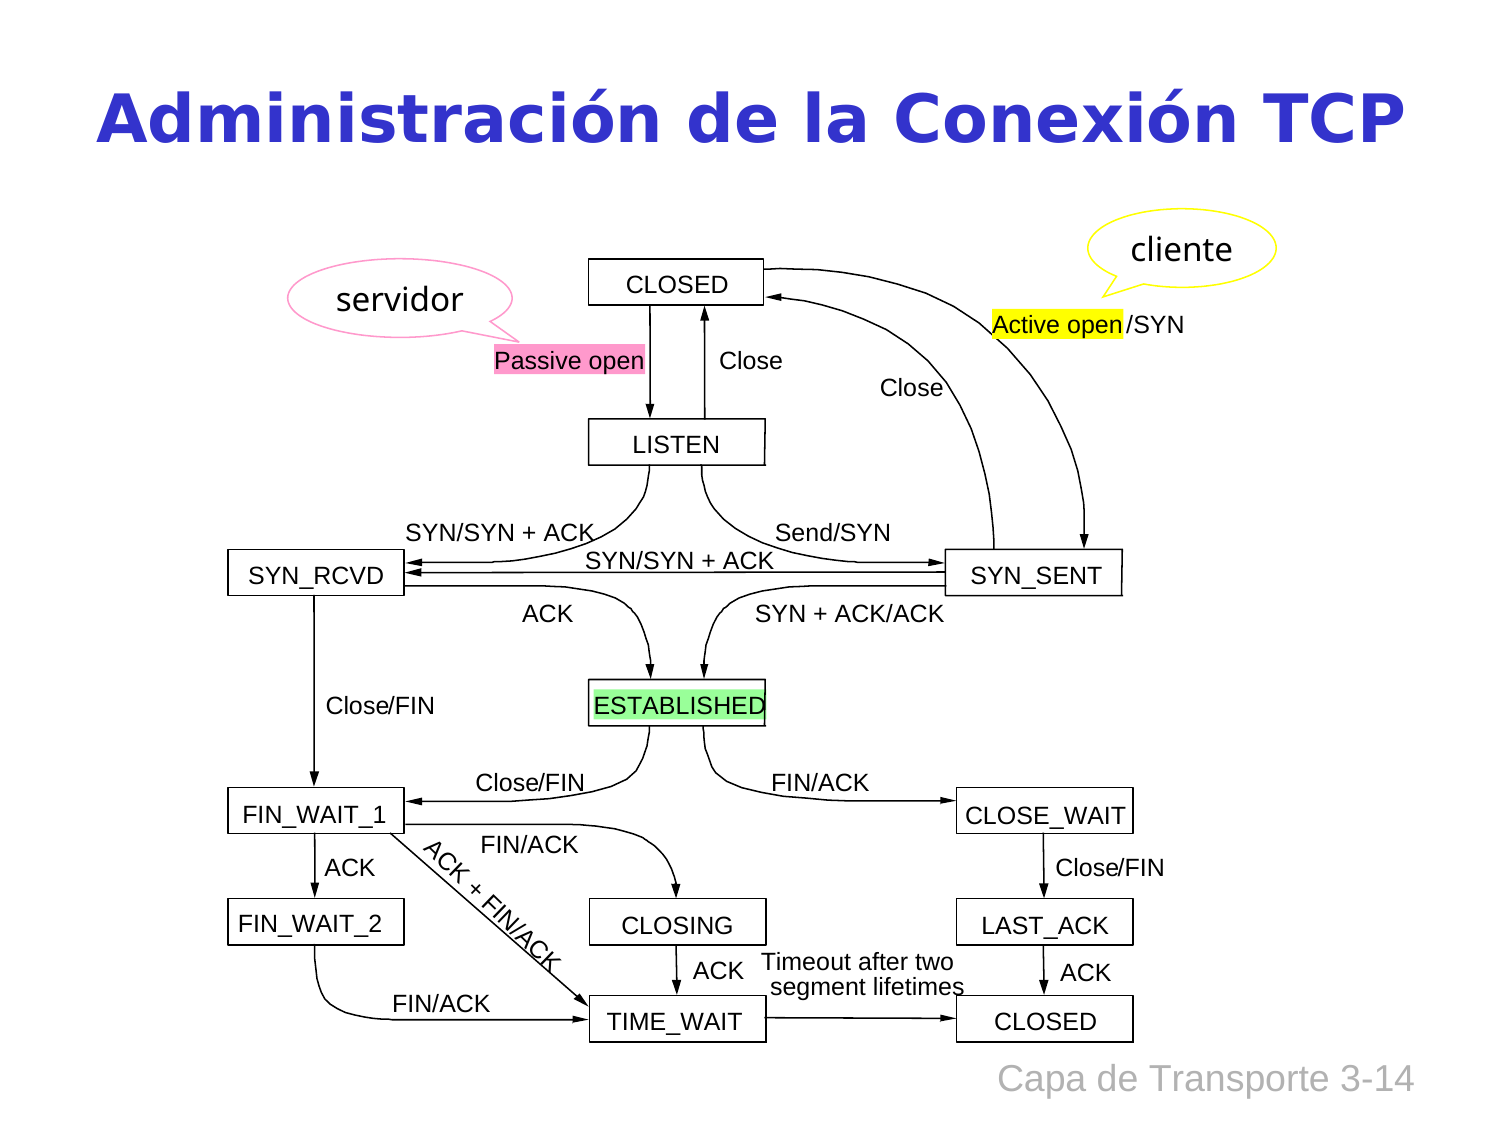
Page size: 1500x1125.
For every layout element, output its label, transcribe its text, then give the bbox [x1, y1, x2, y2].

text_box SYN/SYN + ACK [405, 516, 596, 547]
text_box [309, 771, 320, 787]
text_box [700, 305, 710, 321]
text_box [645, 664, 655, 679]
text_box [1039, 883, 1049, 899]
text_box Close [475, 766, 538, 797]
text_box [405, 568, 422, 577]
text_box TIME_WAIT [606, 1005, 744, 1036]
text_box CLOSING [621, 909, 735, 940]
text_box [1079, 534, 1089, 549]
text_box [765, 293, 782, 302]
text_box LISTEN [632, 428, 721, 459]
text_box CLOSED [994, 1005, 1098, 1036]
text_box CLOSED [625, 268, 729, 299]
text_box Close [1055, 851, 1117, 882]
text_box ACK [324, 851, 377, 882]
text_box FIN/ACK [392, 987, 492, 1018]
text_box ACK [692, 954, 745, 985]
text_box /FIN [387, 689, 436, 720]
text_box ACK [1060, 956, 1112, 987]
text_box cliente [1087, 208, 1277, 297]
text_box ESTABLISHED [593, 689, 764, 720]
text_box [939, 796, 956, 805]
text_box [405, 797, 423, 806]
text_box [645, 403, 655, 419]
text_box FIN/ACK [771, 766, 871, 797]
text_box FIN_WAIT_1 [242, 798, 388, 829]
text_box Close [325, 689, 387, 720]
text_box SYN + ACK/ACK [754, 597, 945, 628]
text_box [928, 558, 945, 567]
text_box /FIN [1117, 851, 1166, 882]
text_box [573, 993, 589, 1007]
text_box LAST_ACK [981, 909, 1110, 940]
text_box [671, 979, 682, 995]
text_box ACK [522, 597, 574, 628]
text_box [571, 1015, 589, 1024]
text_box Active open [992, 308, 1124, 339]
text_box CLOSE_WAIT [965, 799, 1127, 830]
text_box SYN_RCVD [248, 559, 385, 590]
text_box /SYN [1126, 308, 1185, 339]
text_box Send/ [774, 516, 839, 547]
text_box [700, 664, 710, 679]
text_box /FIN [538, 766, 586, 797]
text_box SYN/SYN + ACK [584, 544, 775, 575]
text_box Timeout after two [760, 945, 962, 976]
text_box [670, 883, 681, 899]
text_box [310, 882, 320, 898]
text_box [1039, 979, 1049, 995]
text_box SYN [839, 516, 892, 547]
text_box [405, 558, 423, 567]
text_box Close [879, 371, 944, 402]
text_box FIN/ACK [480, 828, 580, 859]
text_box ACK + FIN/ACK [419, 831, 569, 978]
text_box Passive open [494, 344, 646, 375]
title Administración de la Conexión TCP [81, 21, 1438, 210]
text_box servidor [287, 258, 520, 343]
text_box segment lifetimes [770, 970, 966, 1001]
text_box Close [719, 344, 784, 375]
text_box [939, 1014, 957, 1023]
text_box SYN_SENT [970, 559, 1103, 590]
text_box FIN_WAIT_2 [237, 907, 383, 938]
